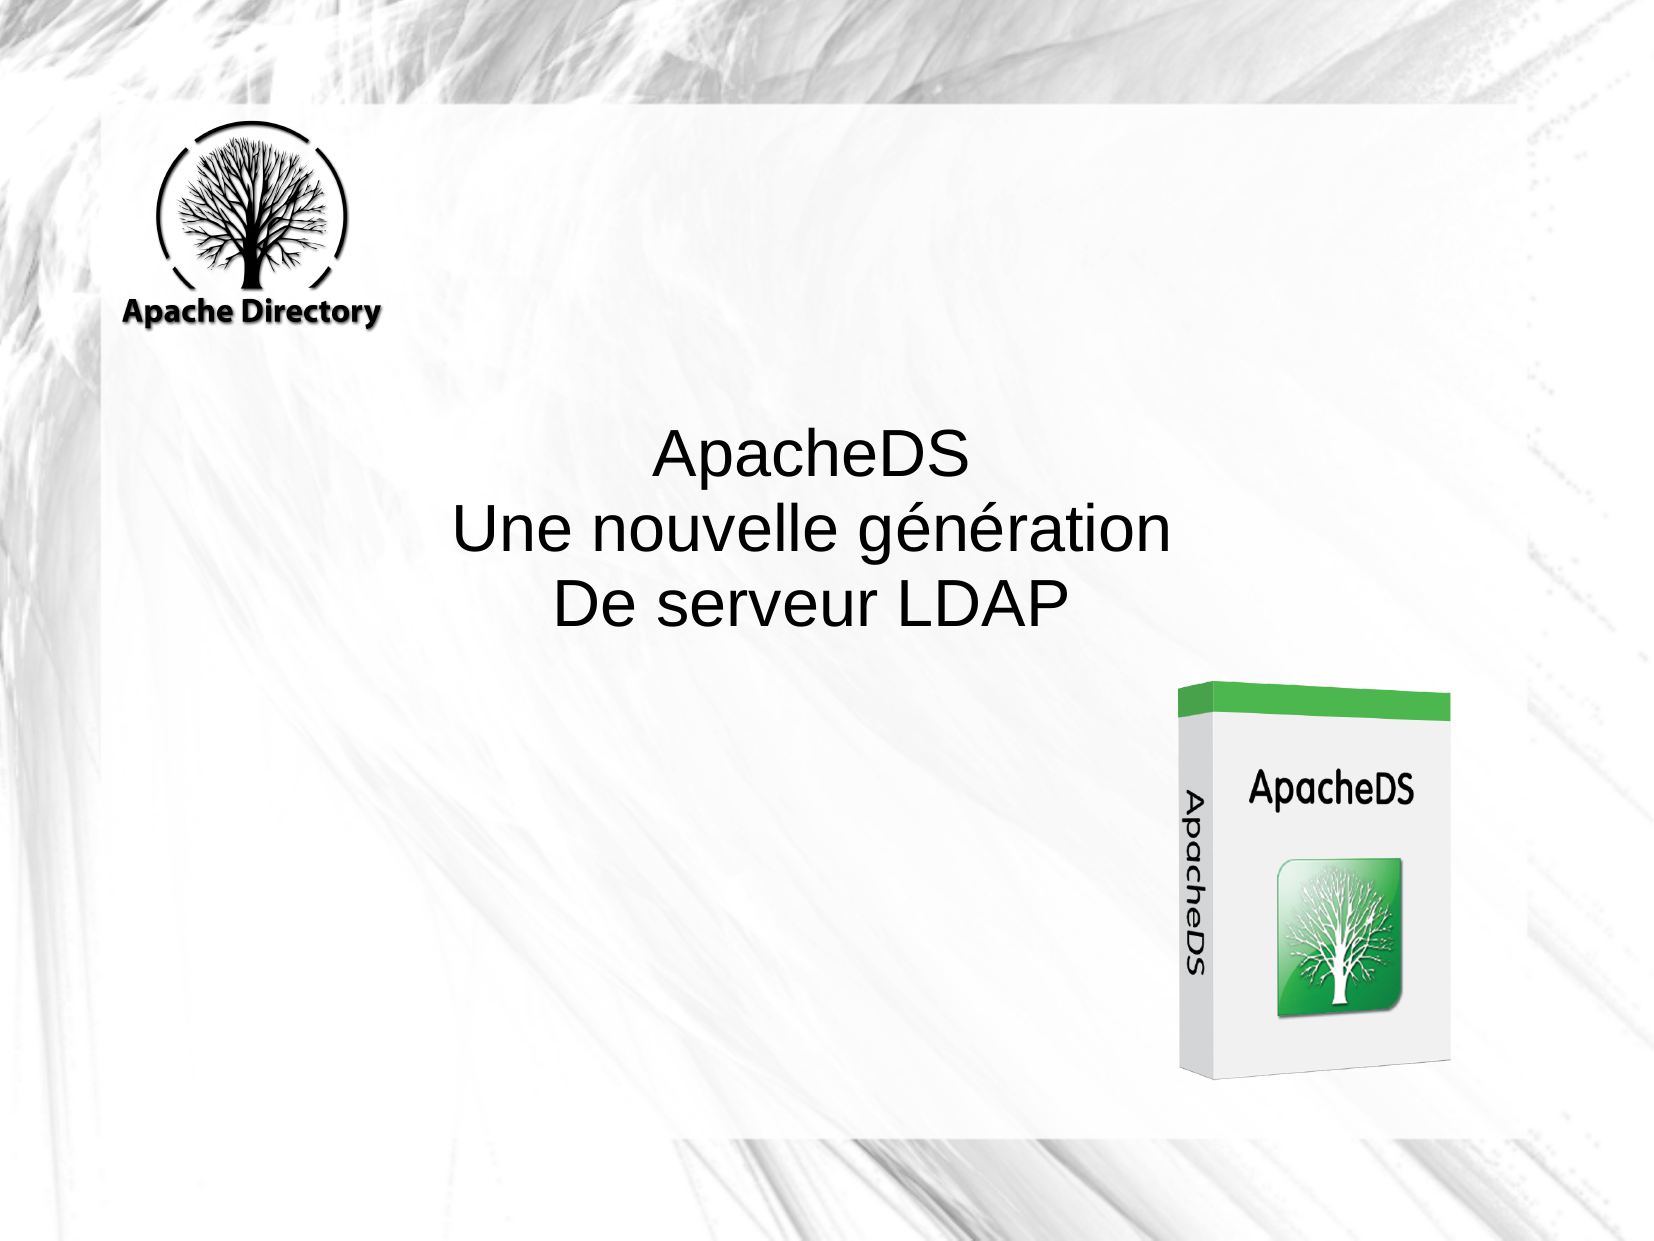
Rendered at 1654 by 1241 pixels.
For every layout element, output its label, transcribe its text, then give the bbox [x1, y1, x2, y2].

picture [0, 0, 1654, 1241]
subtitle ApacheDS Une nouvelle génération De serveur LDAP [118, 119, 1506, 938]
